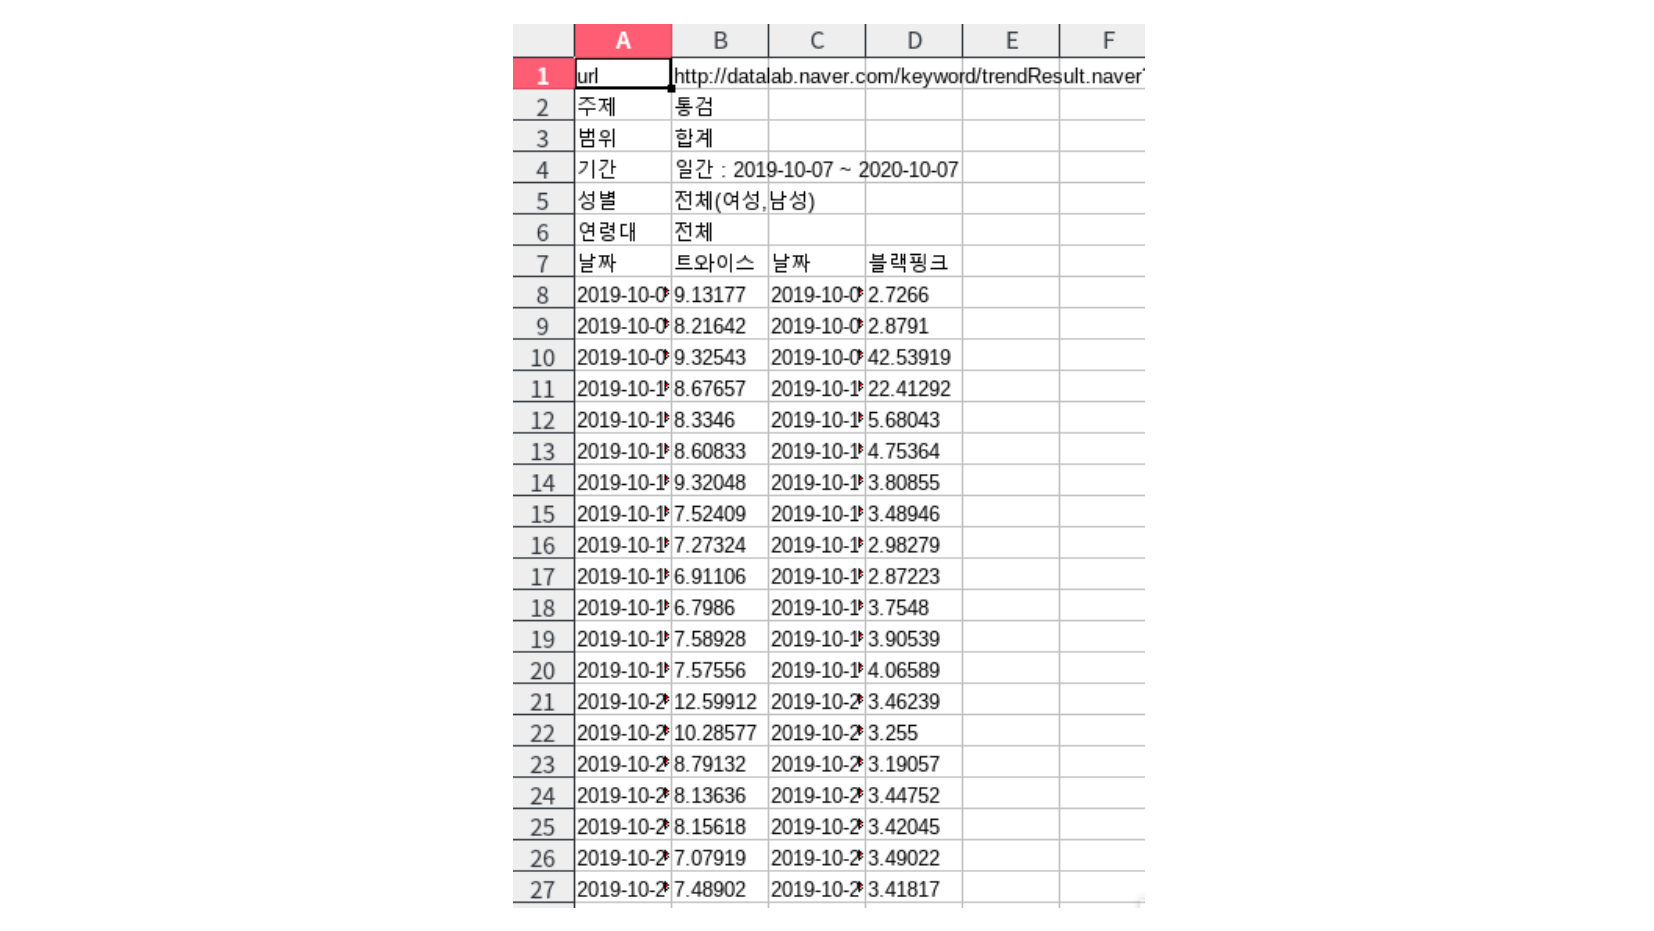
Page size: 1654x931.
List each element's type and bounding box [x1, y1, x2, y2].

picture [513, 24, 1145, 908]
